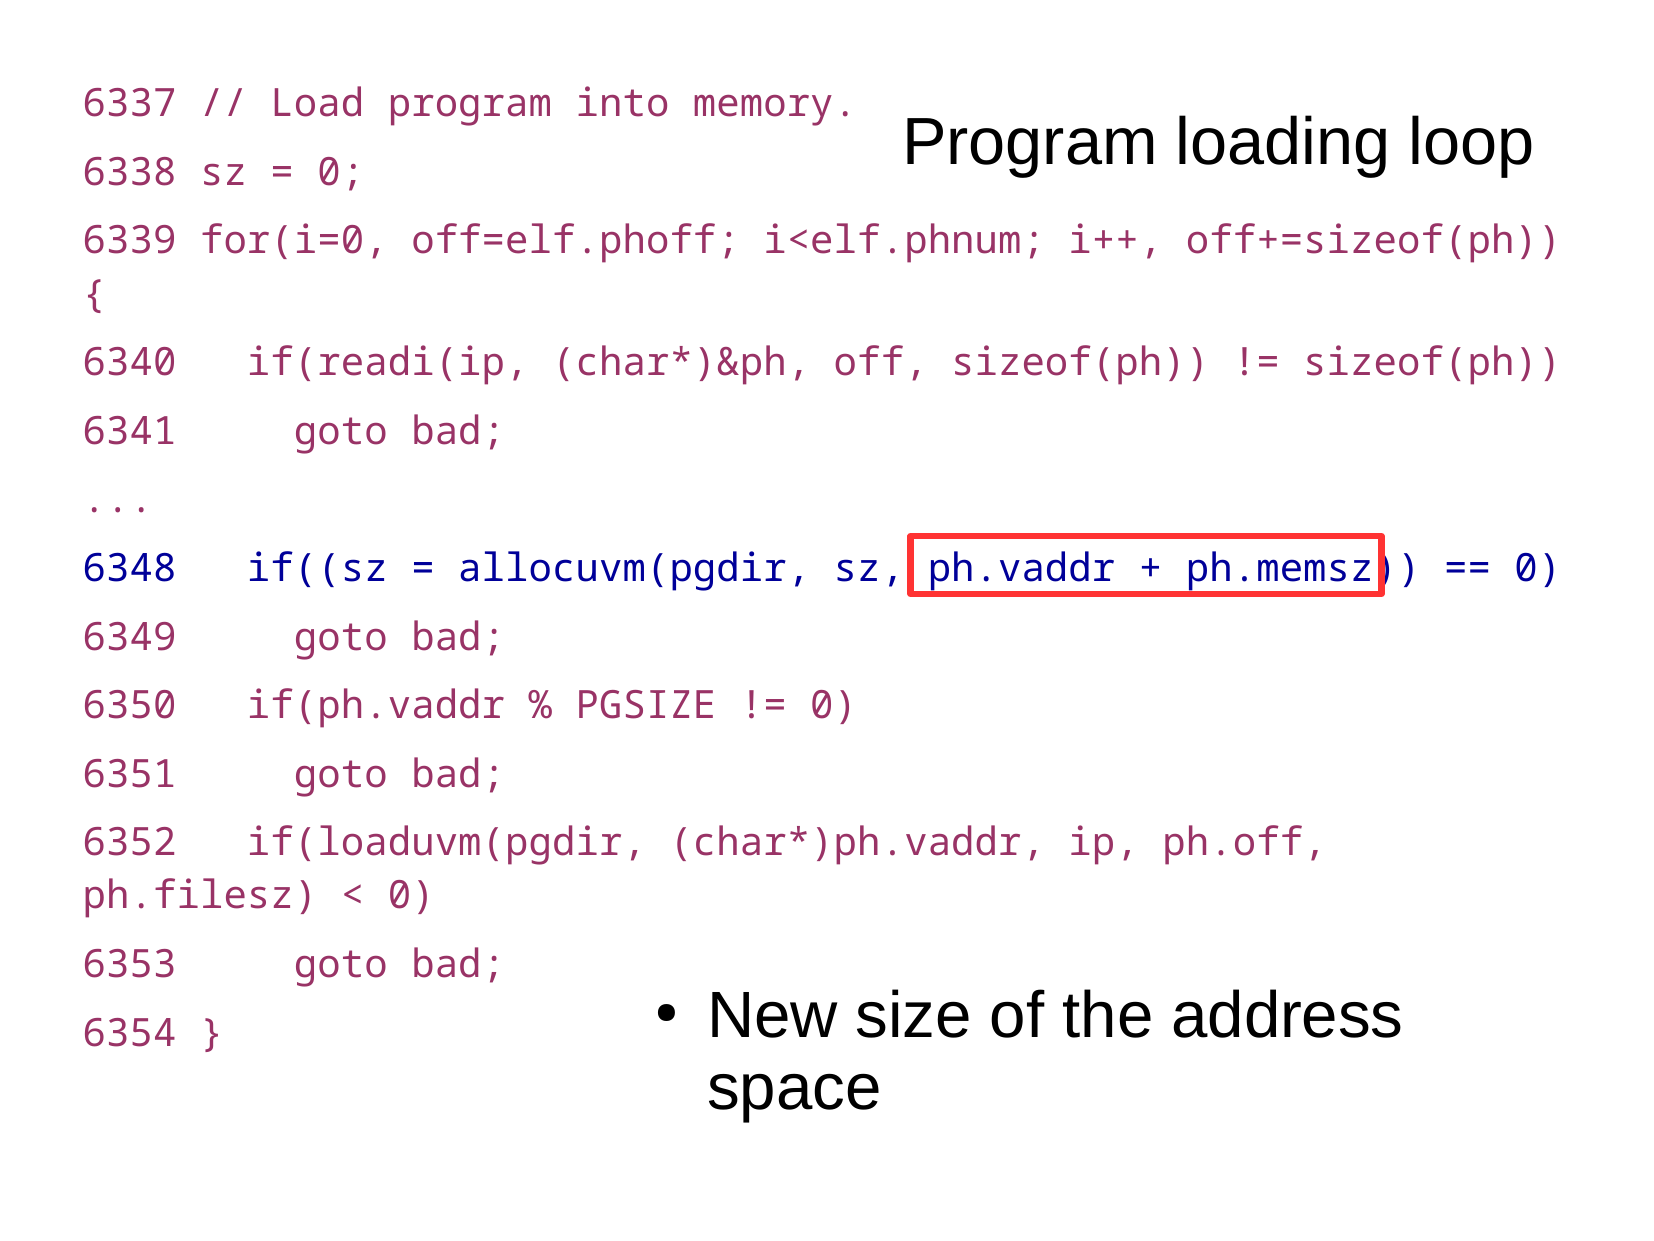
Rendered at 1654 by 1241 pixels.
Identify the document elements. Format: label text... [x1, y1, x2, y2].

list New size of the address space [637, 978, 1530, 1126]
list 6337 // Load program into memory. 6338 sz = 0; 6339 for(i=0, off=elf.phoff; i<elf.phnum; i++, off+=sizeof(ph)){ 6340 if(readi(ip, (char*)&ph, off, sizeof(ph)) != sizeof(ph)) 6341 goto bad; ... 6348 if((sz = allocuvm(pgdir, sz, ph.vaddr + ph.memsz)) == 0) 6349 goto bad; 6350 if(ph.vaddr % PGSIZE != 0) 6351 goto bad; 6352 if(loaduvm(pgdir, (char*)ph.vaddr, ip, ph.off, ph.filesz) < 0) 6353 goto bad; 6354 } [82, 75, 1571, 1163]
title Program loading loop [825, 37, 1613, 245]
